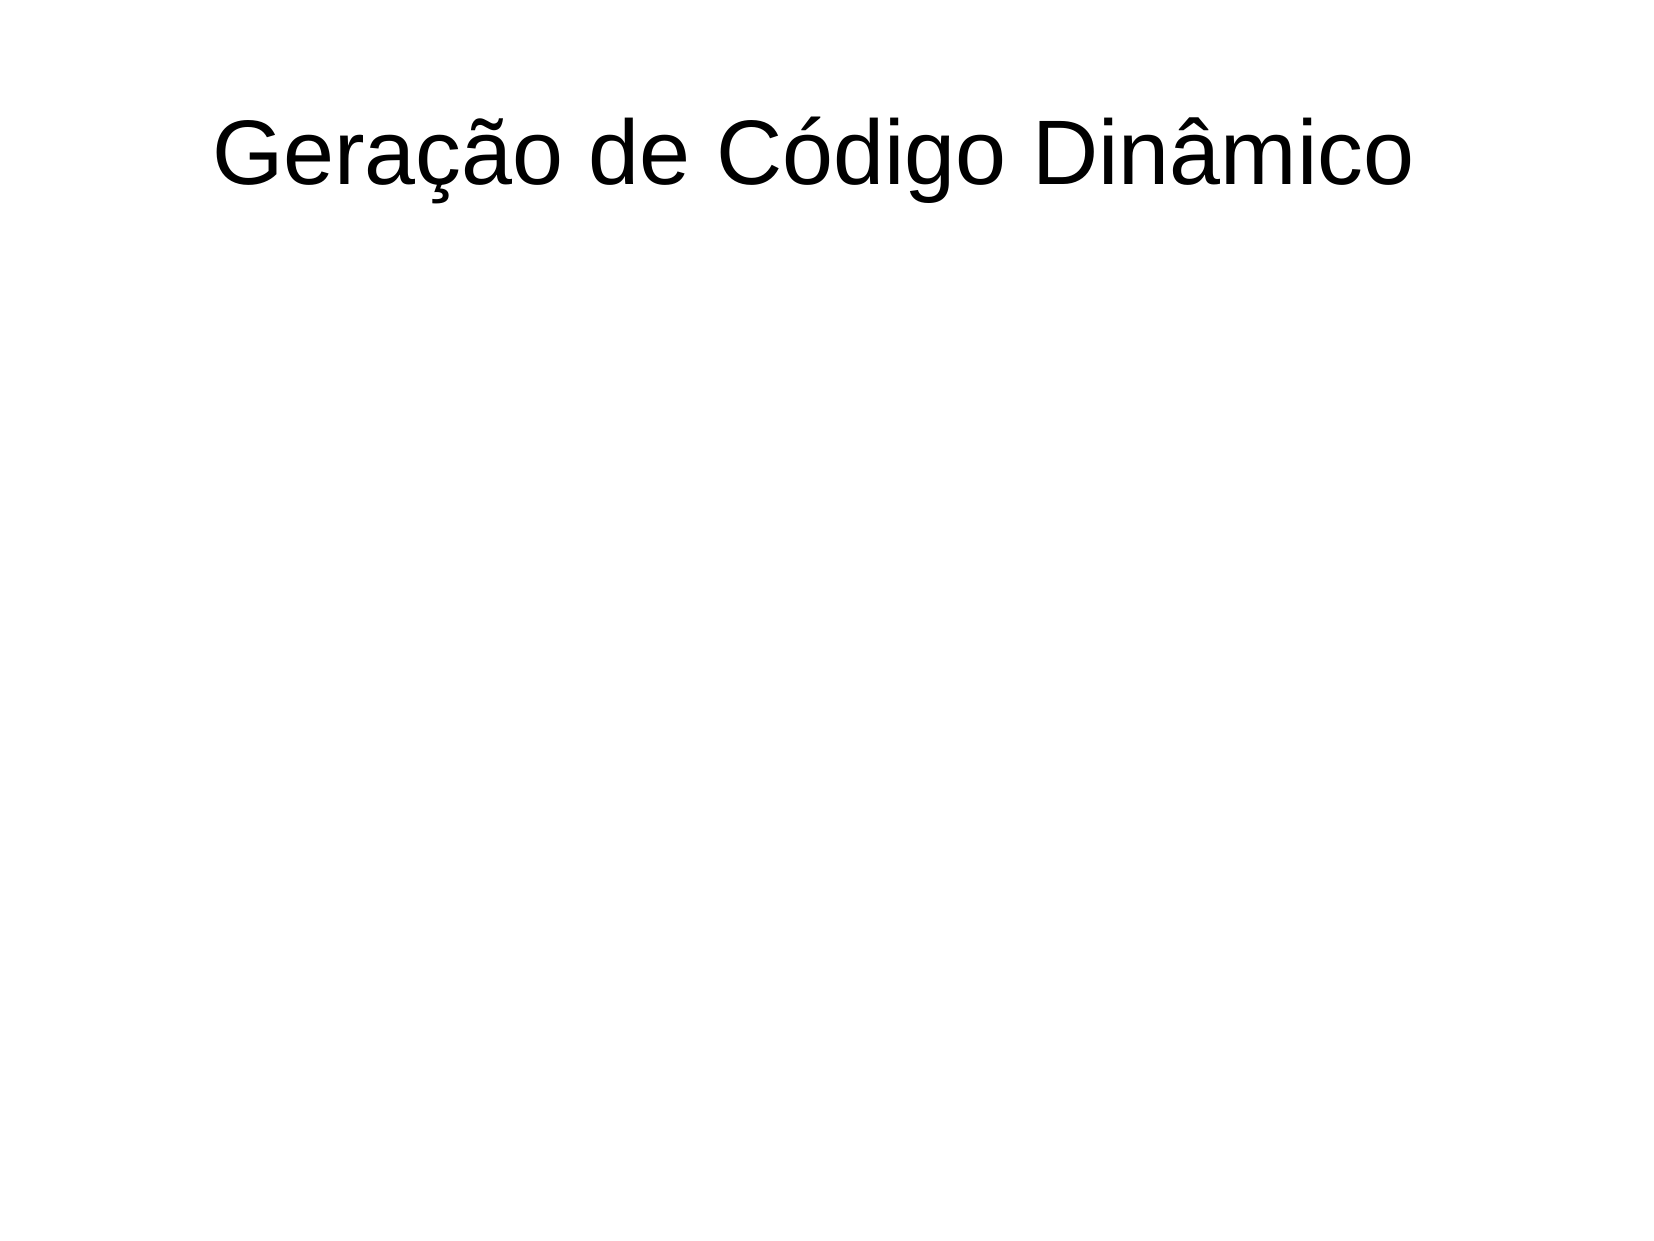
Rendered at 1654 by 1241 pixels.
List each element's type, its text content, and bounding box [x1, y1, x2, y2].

title Geração de Código Dinâmico [82, 49, 1571, 257]
